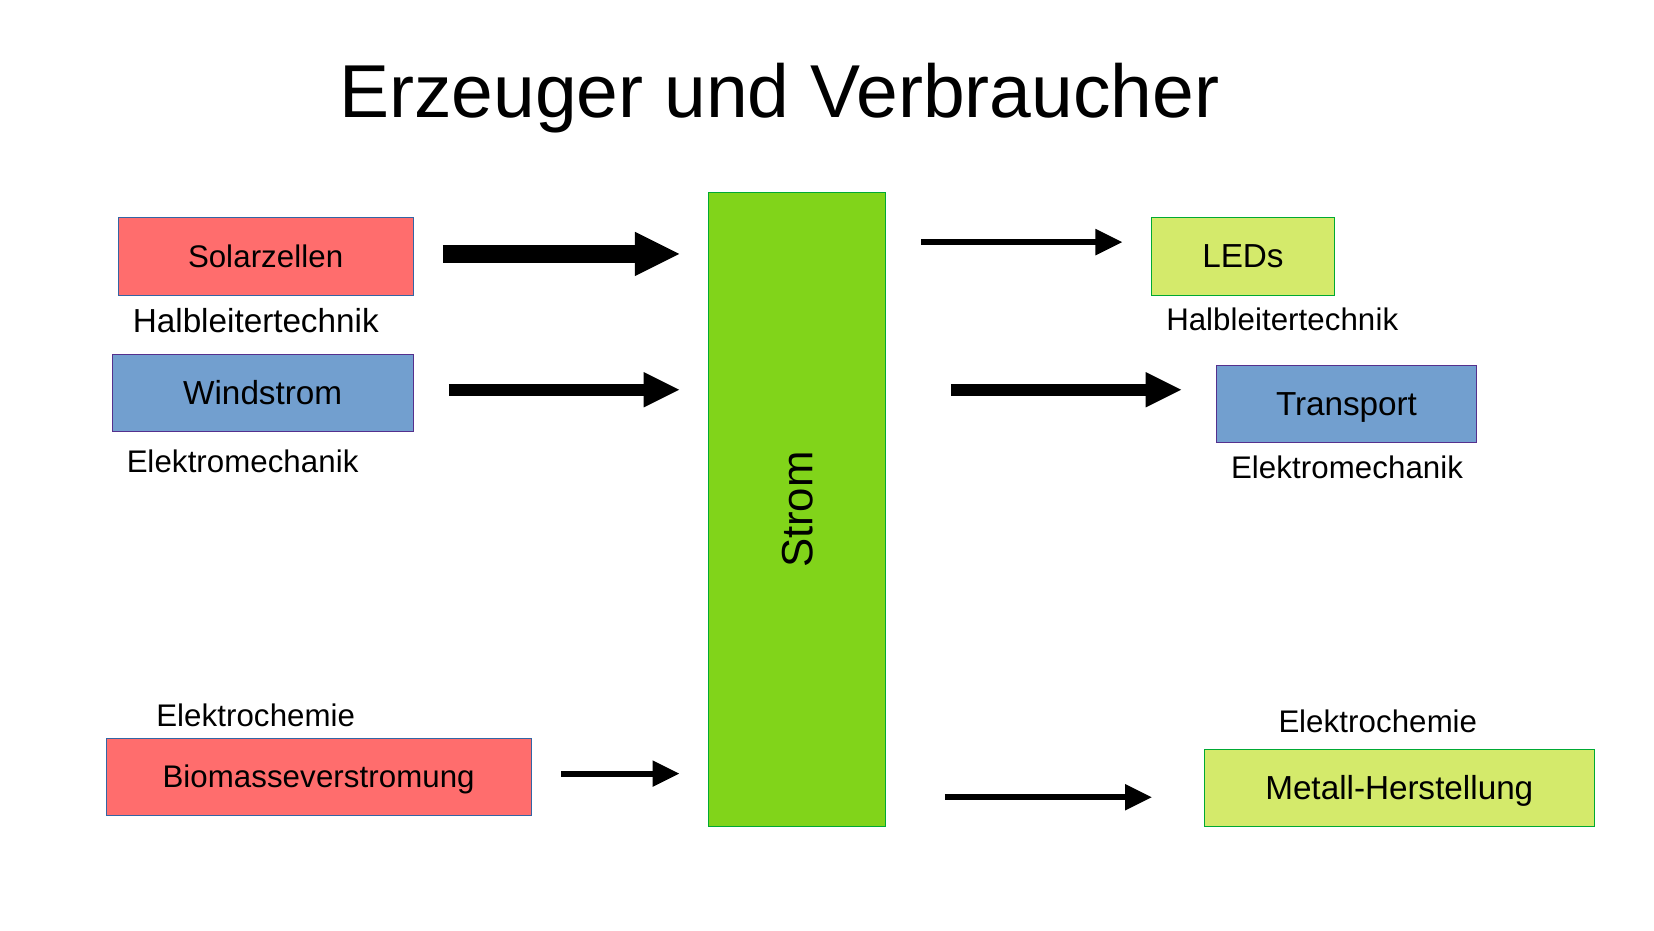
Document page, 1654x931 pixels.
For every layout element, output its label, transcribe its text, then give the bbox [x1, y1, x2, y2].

text_box Elektrochemie [1263, 697, 1560, 747]
text_box Elektromechanik [112, 437, 408, 487]
text_box Halbleitertechnik [1151, 295, 1447, 345]
text_box Metall-Herstellung [1204, 749, 1595, 827]
text_box LEDs [1151, 217, 1335, 295]
text_box Strom [708, 192, 886, 827]
text_box Transport [1216, 365, 1477, 442]
text_box Biomasseverstromung [106, 738, 532, 816]
text_box Elektromechanik [1216, 442, 1512, 493]
text_box Elektrochemie [141, 691, 438, 741]
text_box Halbleitertechnik [118, 295, 414, 348]
text_box Windstrom [112, 354, 414, 432]
title Erzeuger und Verbraucher [35, 13, 1524, 169]
text_box Solarzellen [118, 217, 414, 295]
